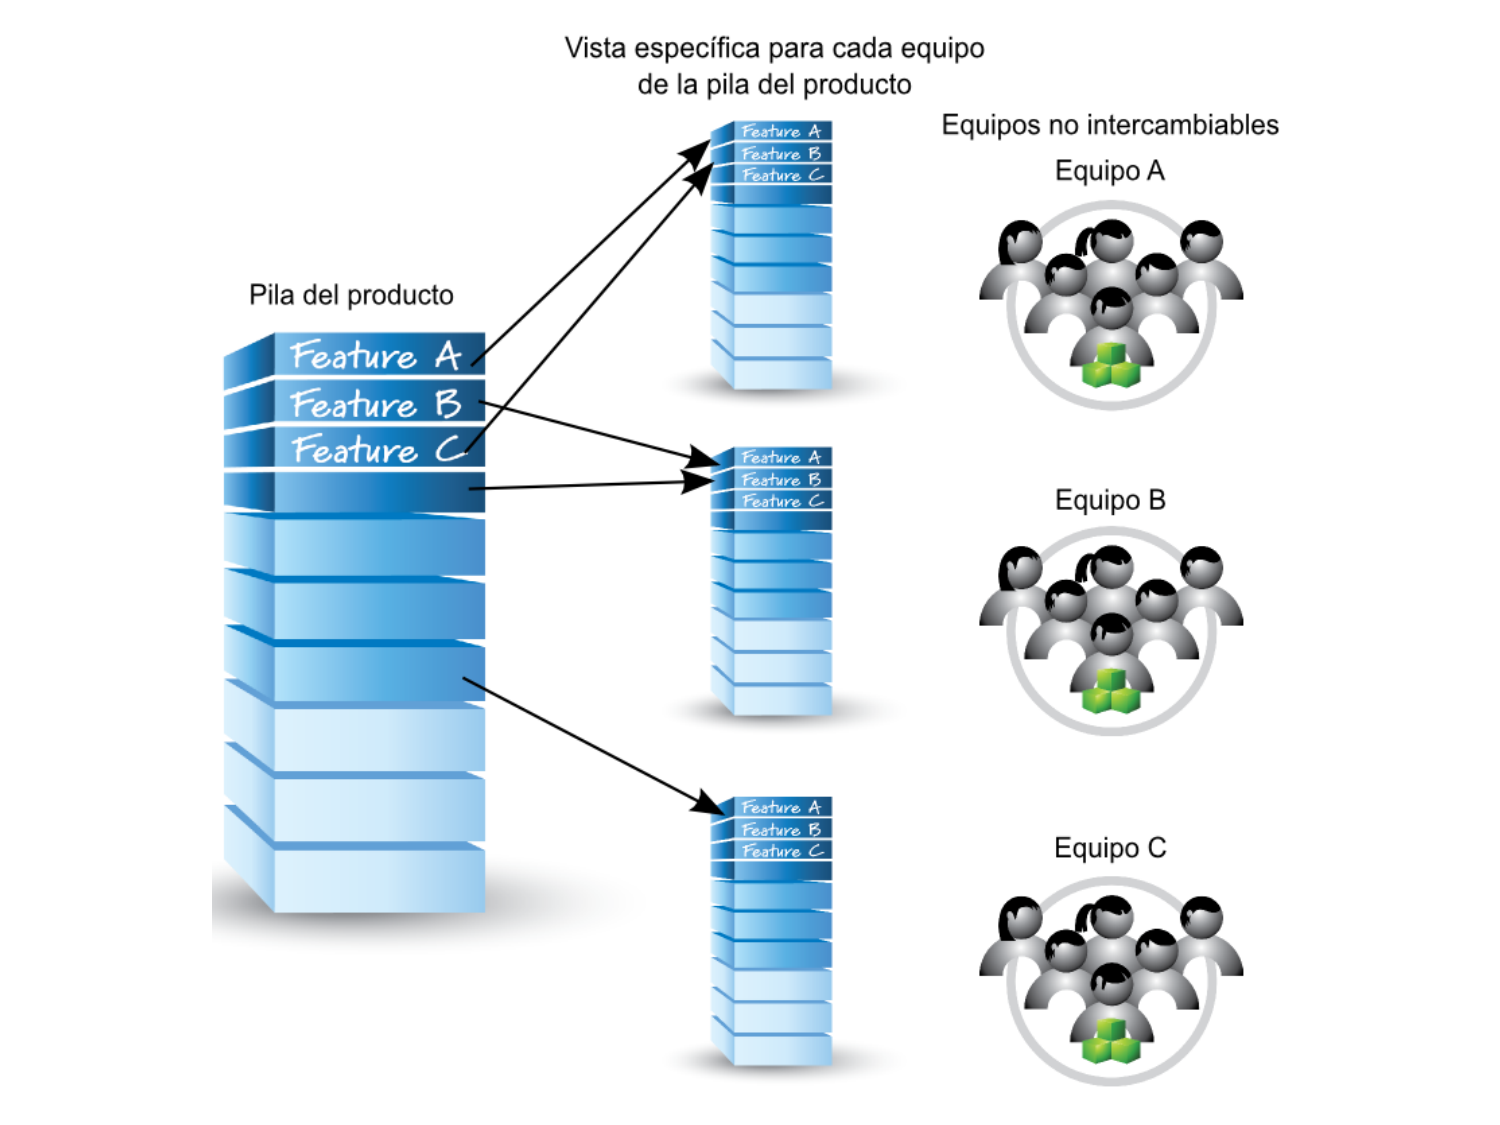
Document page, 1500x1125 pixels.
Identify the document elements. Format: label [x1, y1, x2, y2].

picture [212, 29, 1288, 1096]
